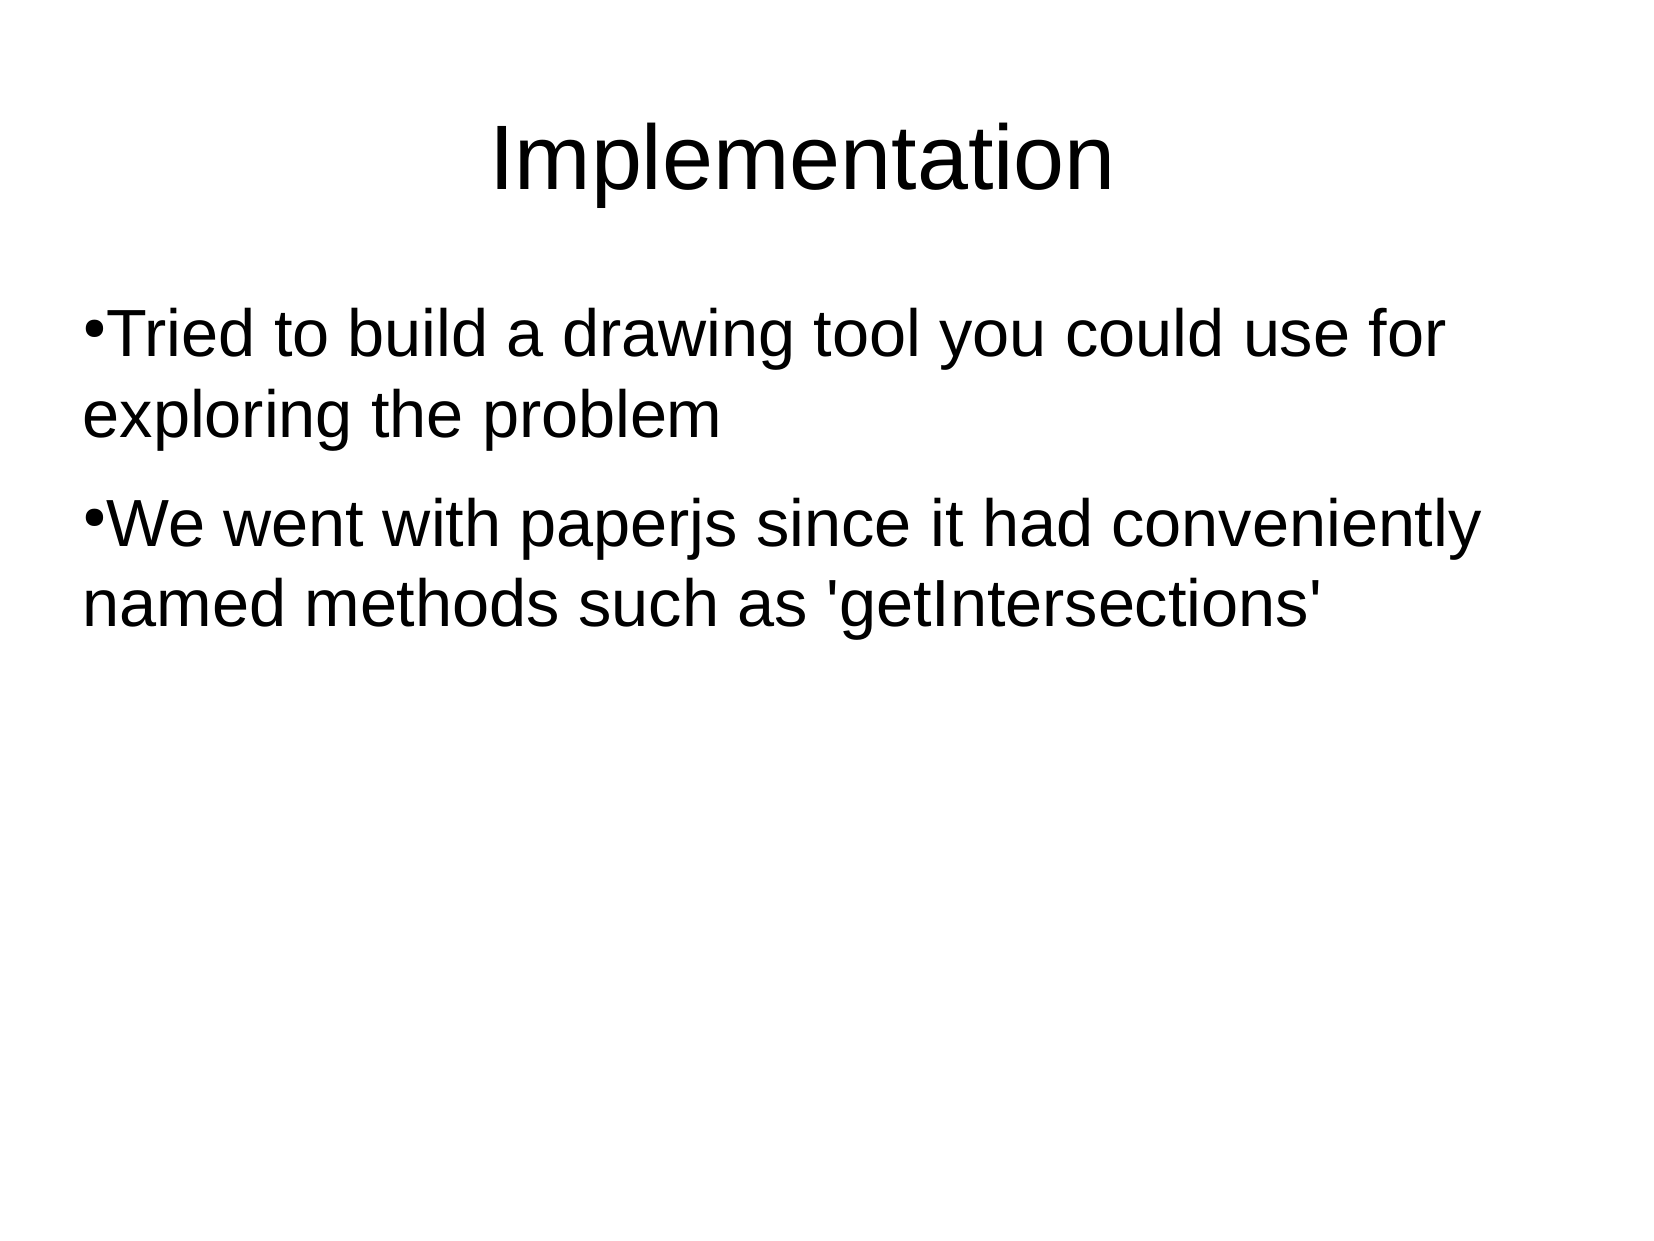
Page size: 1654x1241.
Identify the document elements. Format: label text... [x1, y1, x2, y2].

list Tried to build a drawing tool you could use for exploring the problem We went with paperjs since it had conveniently named methods such as 'getIntersections' [82, 290, 1571, 1010]
title Implementation [82, 49, 1571, 257]
